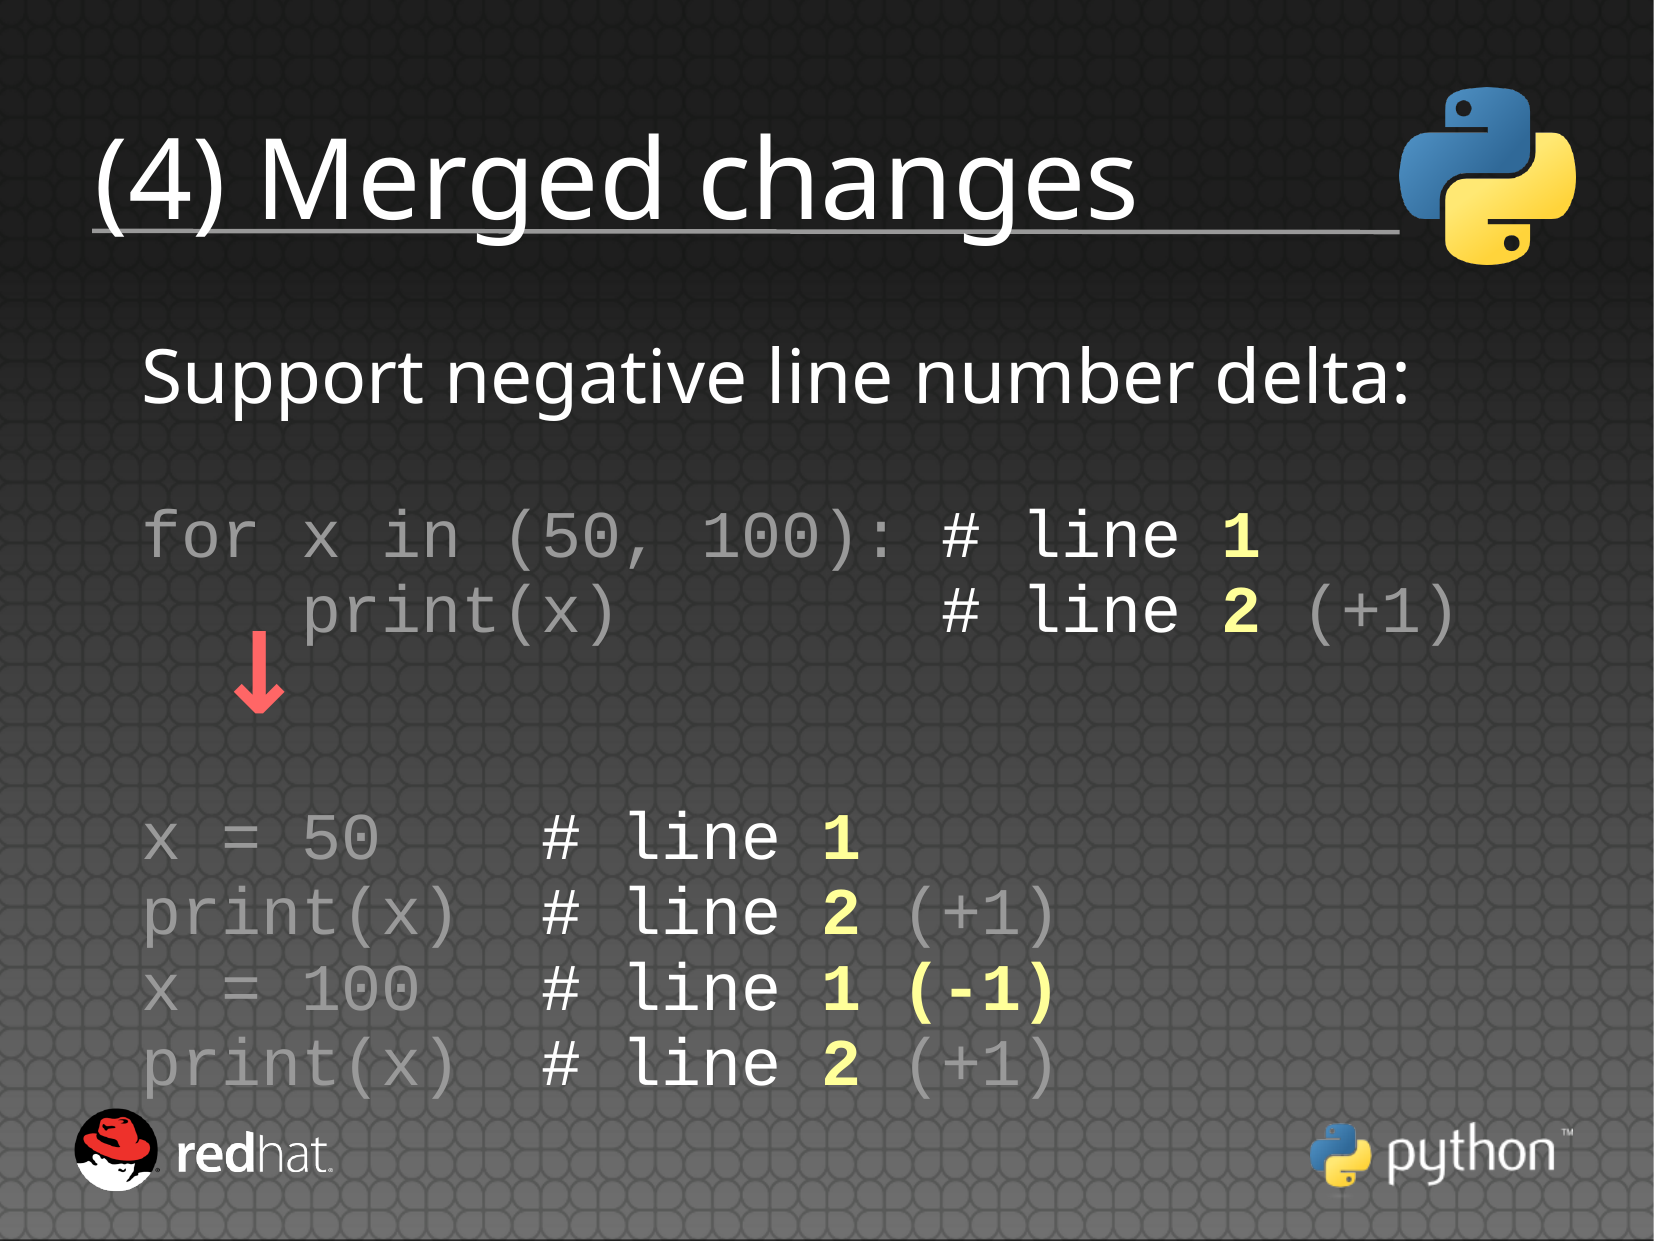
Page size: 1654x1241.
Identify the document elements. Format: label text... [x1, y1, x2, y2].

picture [0, 0, 1654, 1241]
text_box ↓ [141, 592, 464, 836]
list Support negative line number delta: for x in (50, 100): # line 1 print(x) # line 2 (+1) x = 50 # line 1 print(x) # line 2 (+1) x = 100 # line 1 (-1) print(x) # line 2 (+1) [70, 323, 1550, 1080]
title (4) Merged changes [94, 100, 1426, 251]
